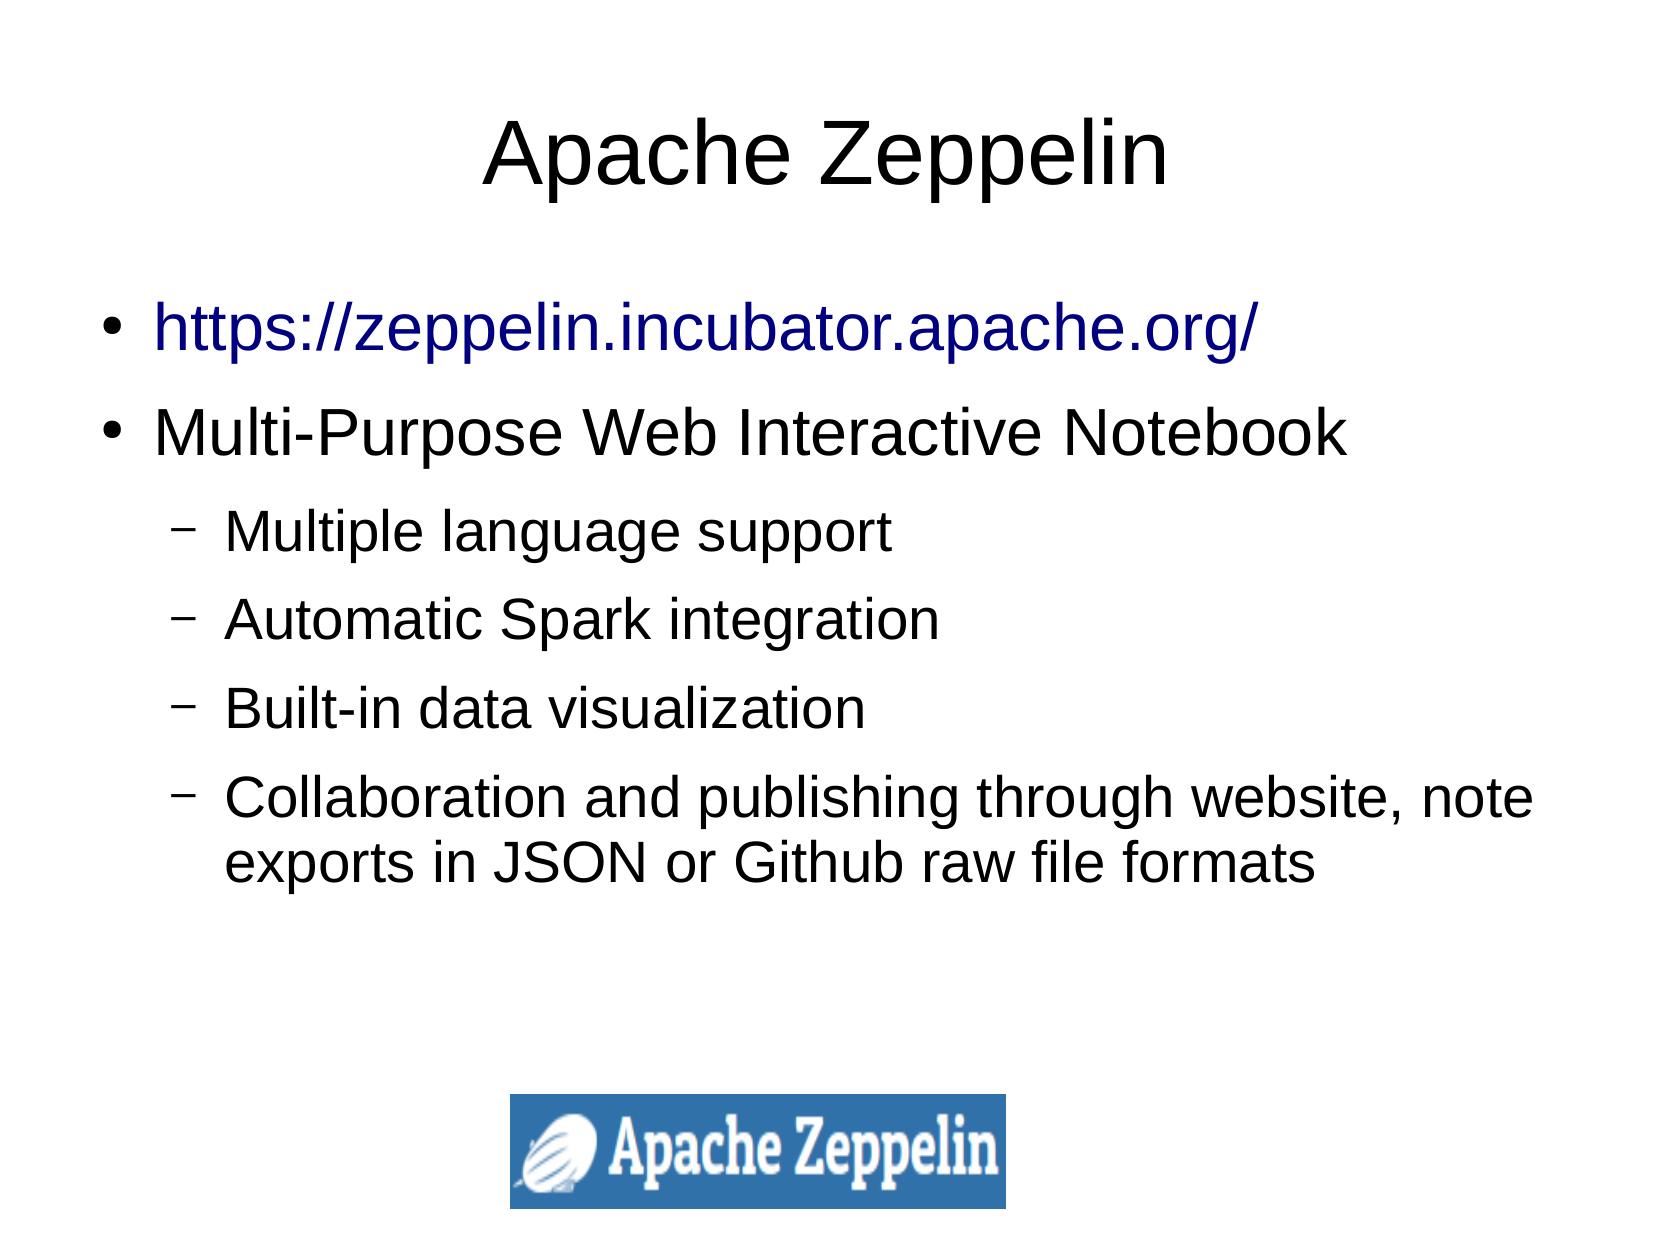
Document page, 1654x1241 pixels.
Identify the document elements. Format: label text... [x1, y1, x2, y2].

title Apache Zeppelin [82, 49, 1571, 257]
picture [510, 1094, 1006, 1209]
list https://zeppelin.incubator.apache.org/ Multi-Purpose Web Interactive Notebook Multiple language support Automatic Spark integration Built-in data visualization Collaboration and publishing through website, note exports in JSON or Github raw file formats [82, 290, 1571, 1010]
